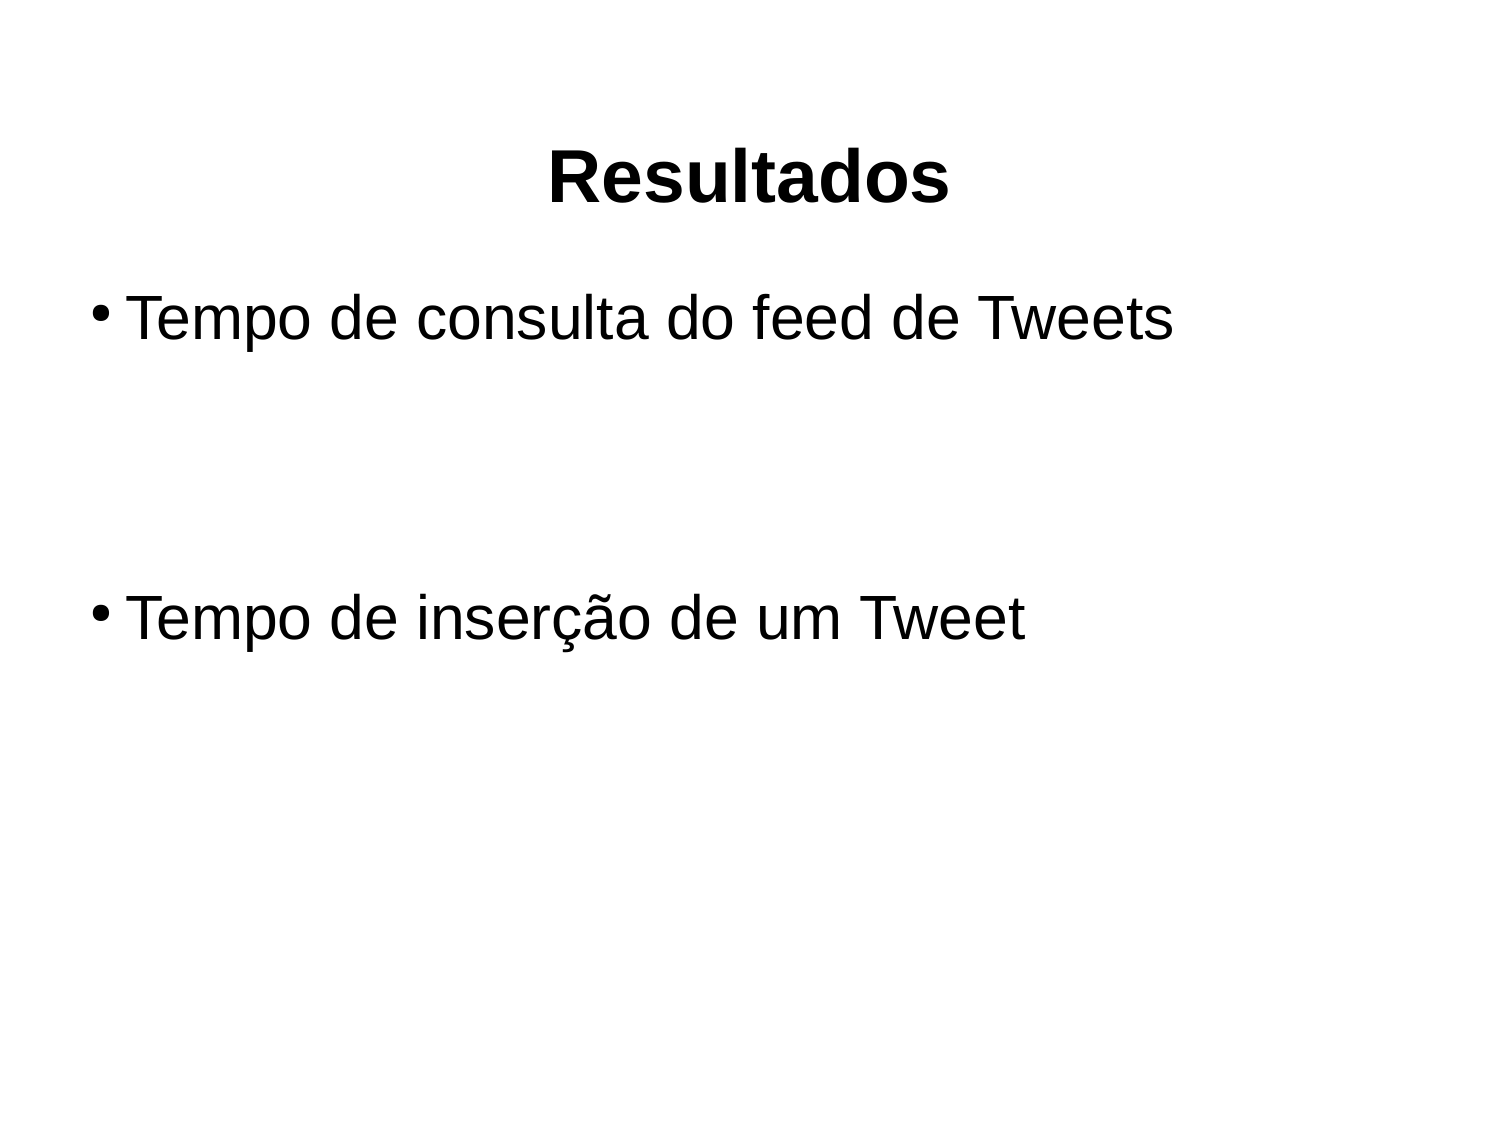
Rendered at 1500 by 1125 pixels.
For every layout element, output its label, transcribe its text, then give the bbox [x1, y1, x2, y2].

text_box Resultados [75, 45, 1425, 233]
text_box Tempo de consulta do feed de Tweets Tempo de inserção de um Tweet [75, 262, 1425, 1078]
